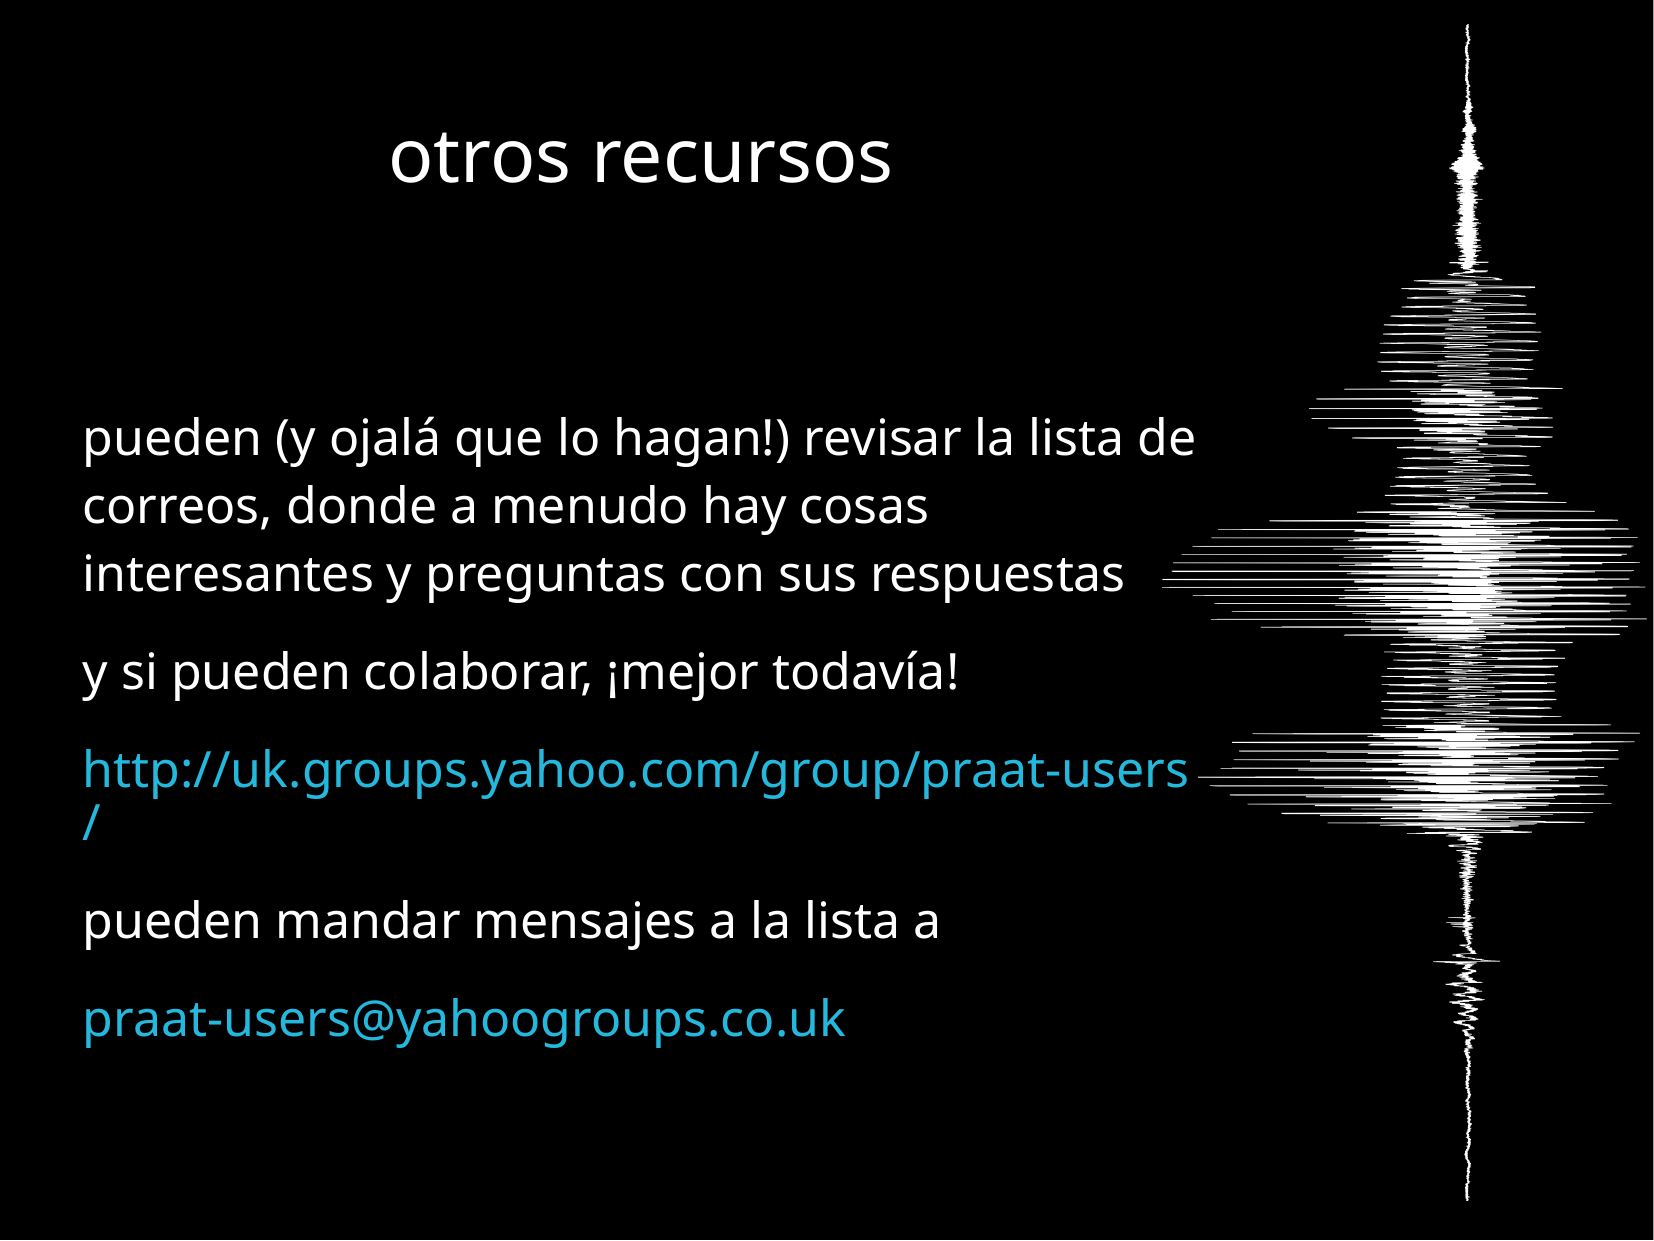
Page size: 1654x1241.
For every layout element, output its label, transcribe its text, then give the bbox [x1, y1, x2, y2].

title otros recursos [82, 49, 1201, 257]
list pueden (y ojalá que lo hagan!) revisar la lista de correos, donde a menudo hay cosas interesantes y preguntas con sus respuestas y si pueden colaborar, ¡mejor todavía! http://uk.groups.yahoo.com/group/praat-users/ pueden mandar mensajes a la lista a praat-users@yahoogroups.co.uk [82, 290, 1201, 1109]
picture [1162, 24, 1647, 1201]
